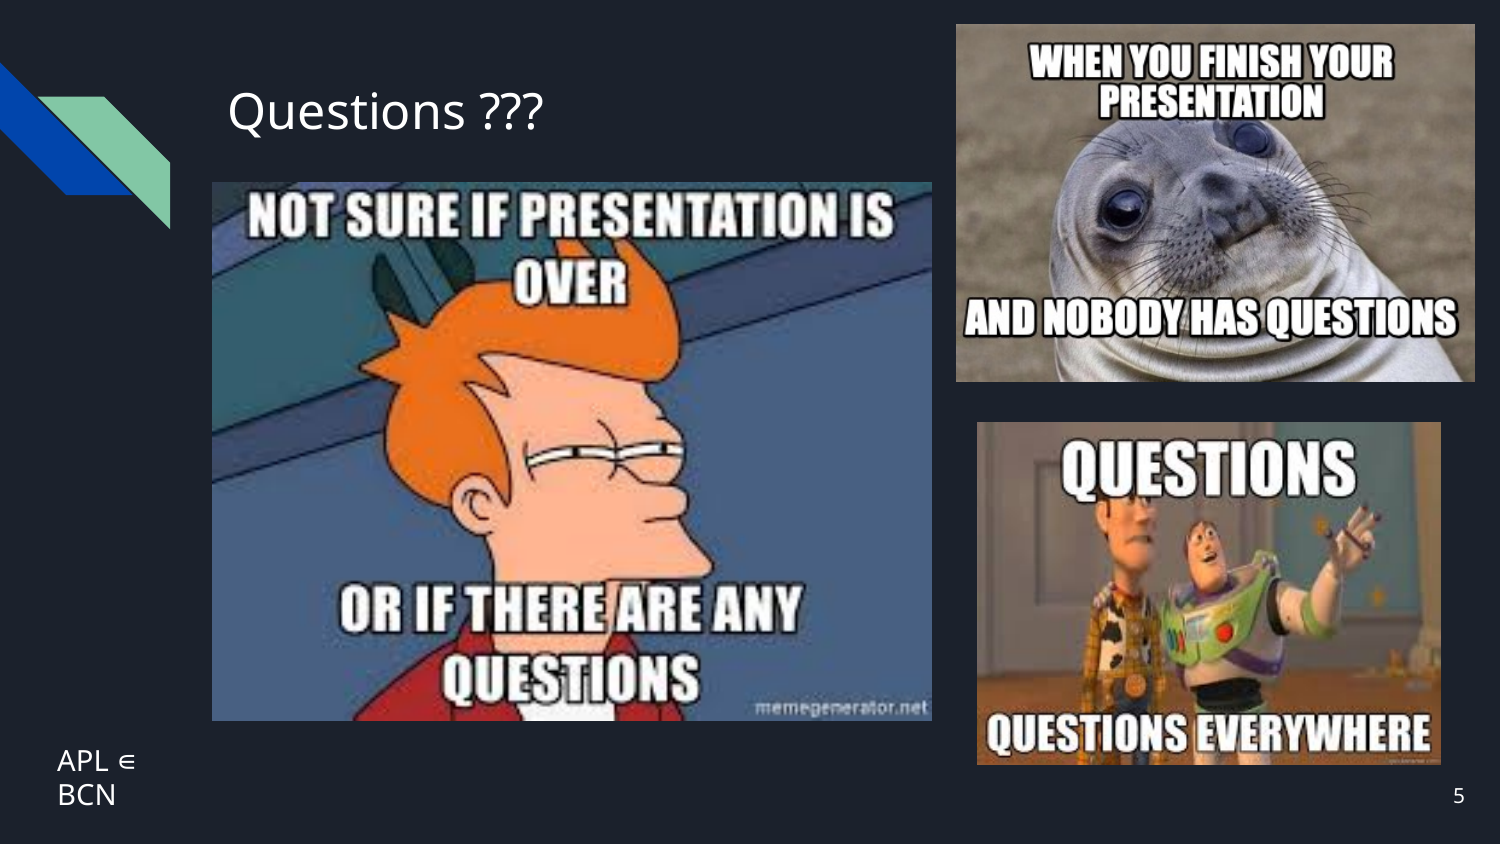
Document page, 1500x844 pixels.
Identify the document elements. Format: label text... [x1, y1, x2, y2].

title Questions ??? [212, 64, 836, 182]
slide_number <number> [1389, 764, 1480, 830]
picture [212, 182, 932, 721]
picture [977, 422, 1441, 765]
picture [956, 24, 1475, 382]
